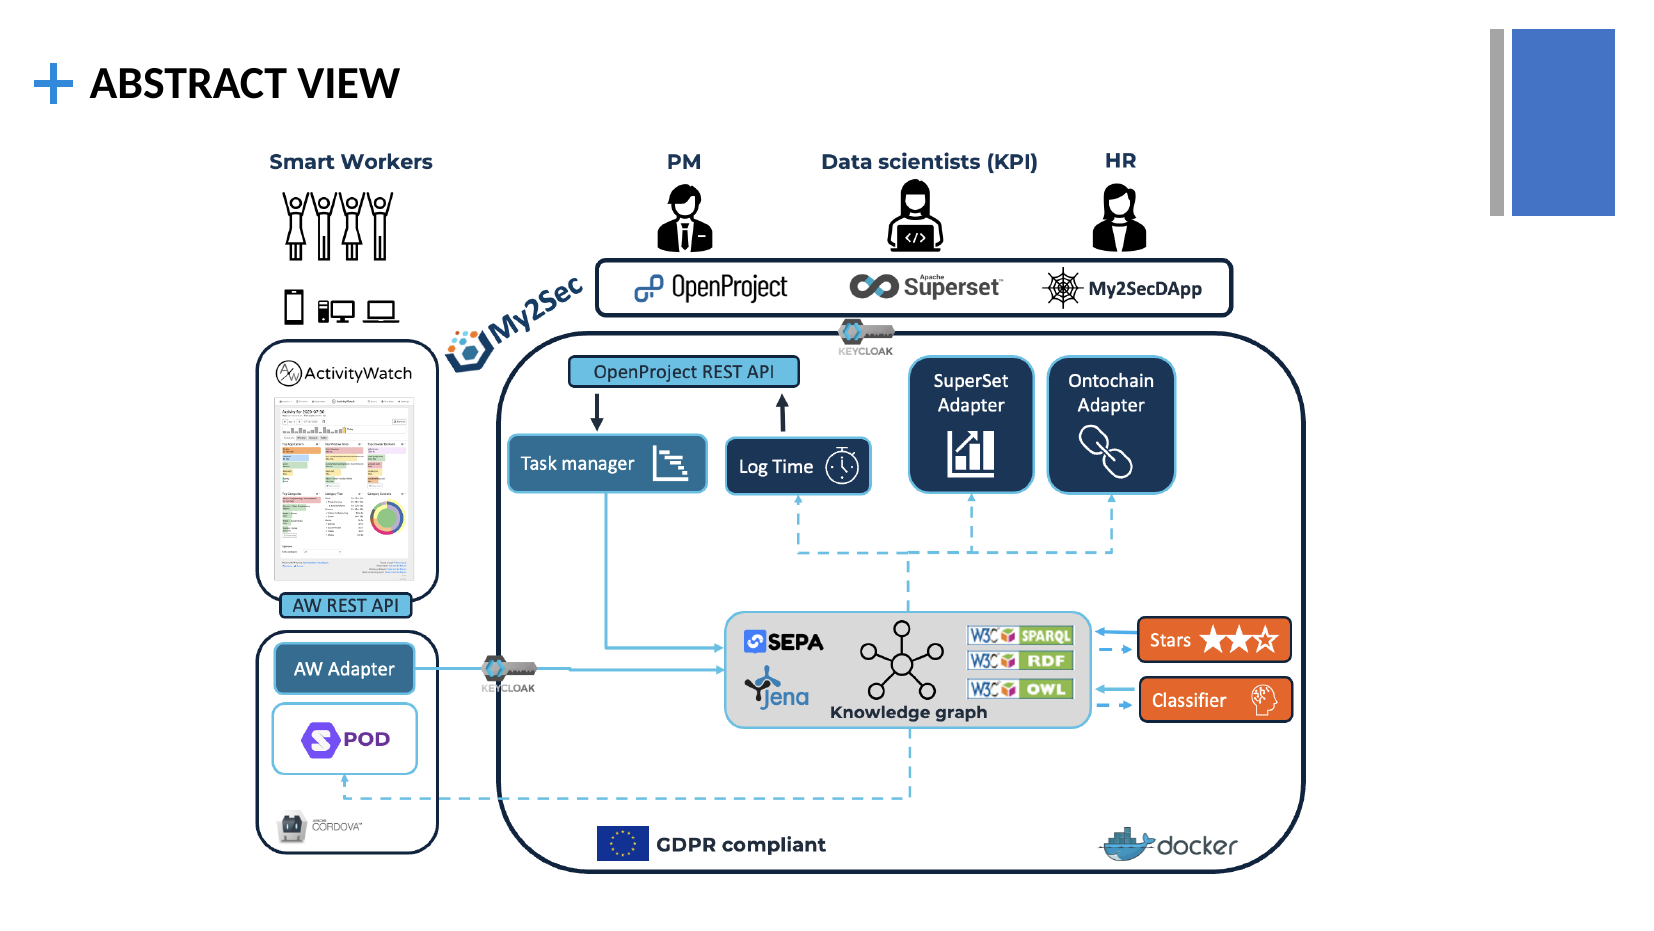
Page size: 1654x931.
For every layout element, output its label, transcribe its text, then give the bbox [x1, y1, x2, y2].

text_box ABSTRACT VIEW [74, 56, 548, 118]
text_box [1512, 29, 1615, 216]
picture [231, 134, 1315, 887]
text_box [34, 63, 73, 104]
text_box [1490, 29, 1504, 216]
